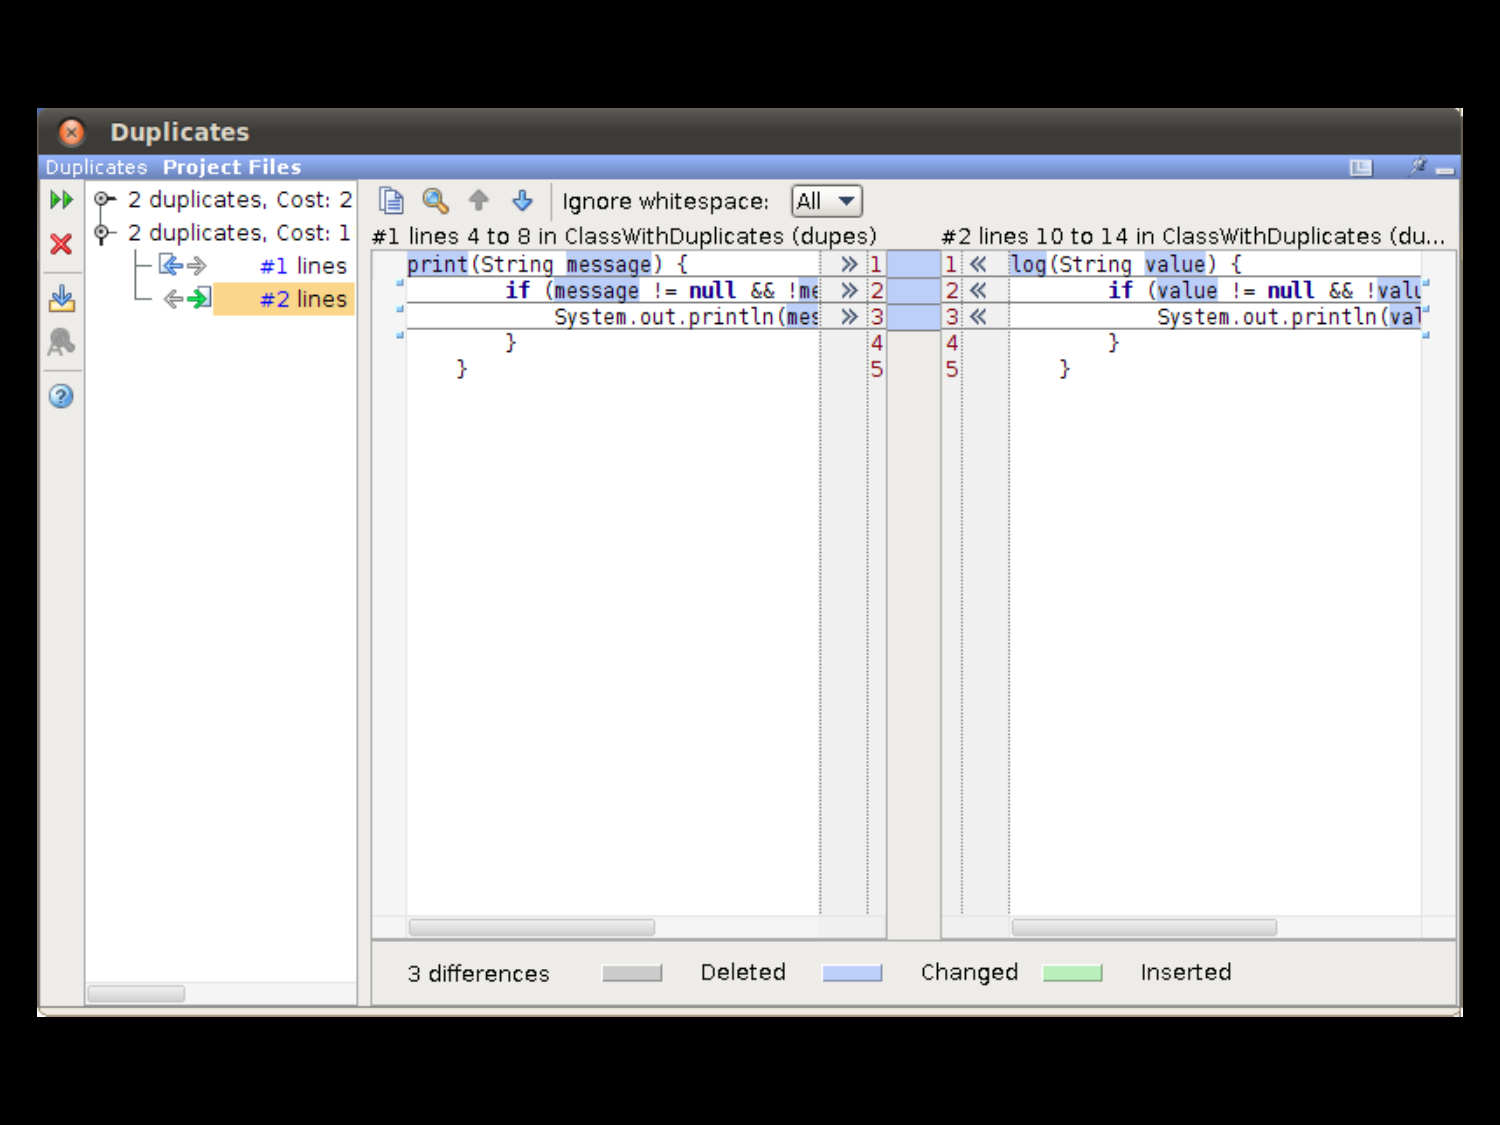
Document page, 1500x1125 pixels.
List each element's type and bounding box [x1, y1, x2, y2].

picture [37, 108, 1463, 1017]
